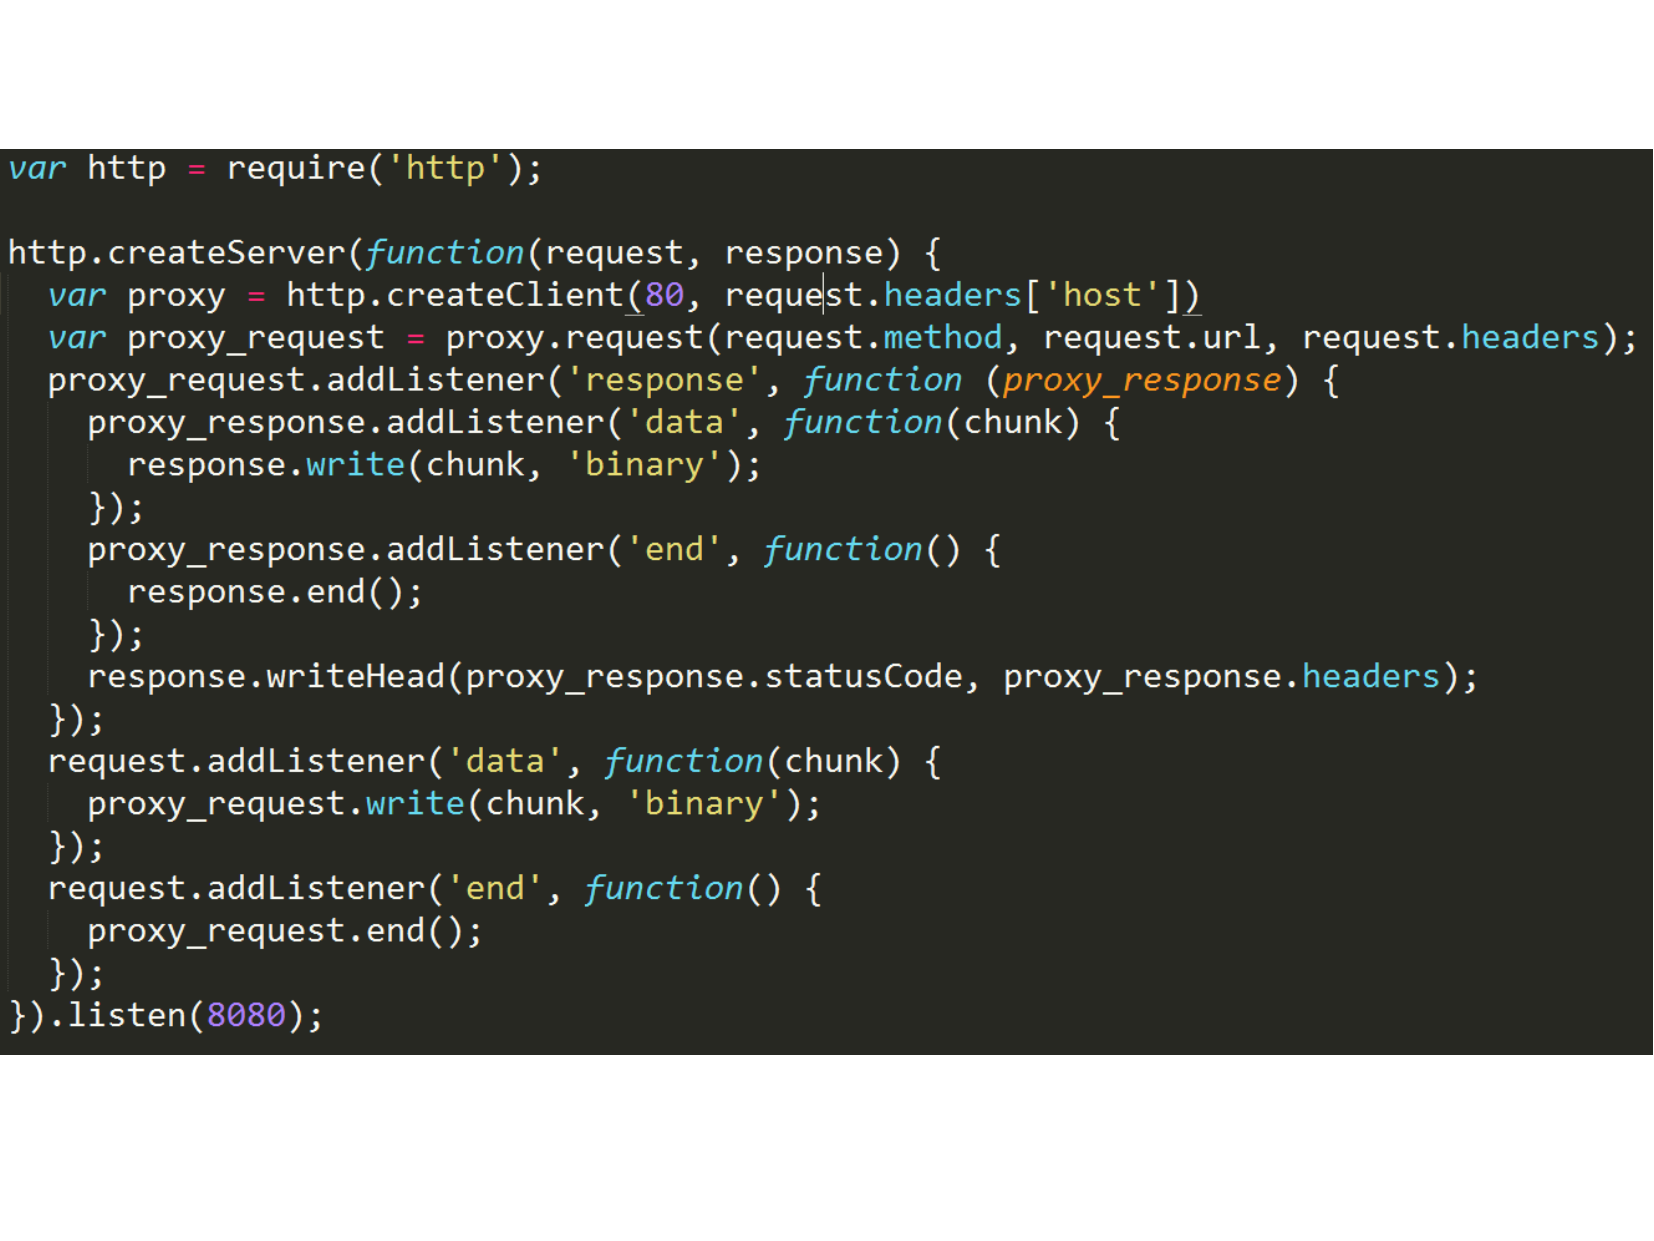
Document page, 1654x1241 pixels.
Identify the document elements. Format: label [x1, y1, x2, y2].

picture [0, 149, 1653, 1055]
